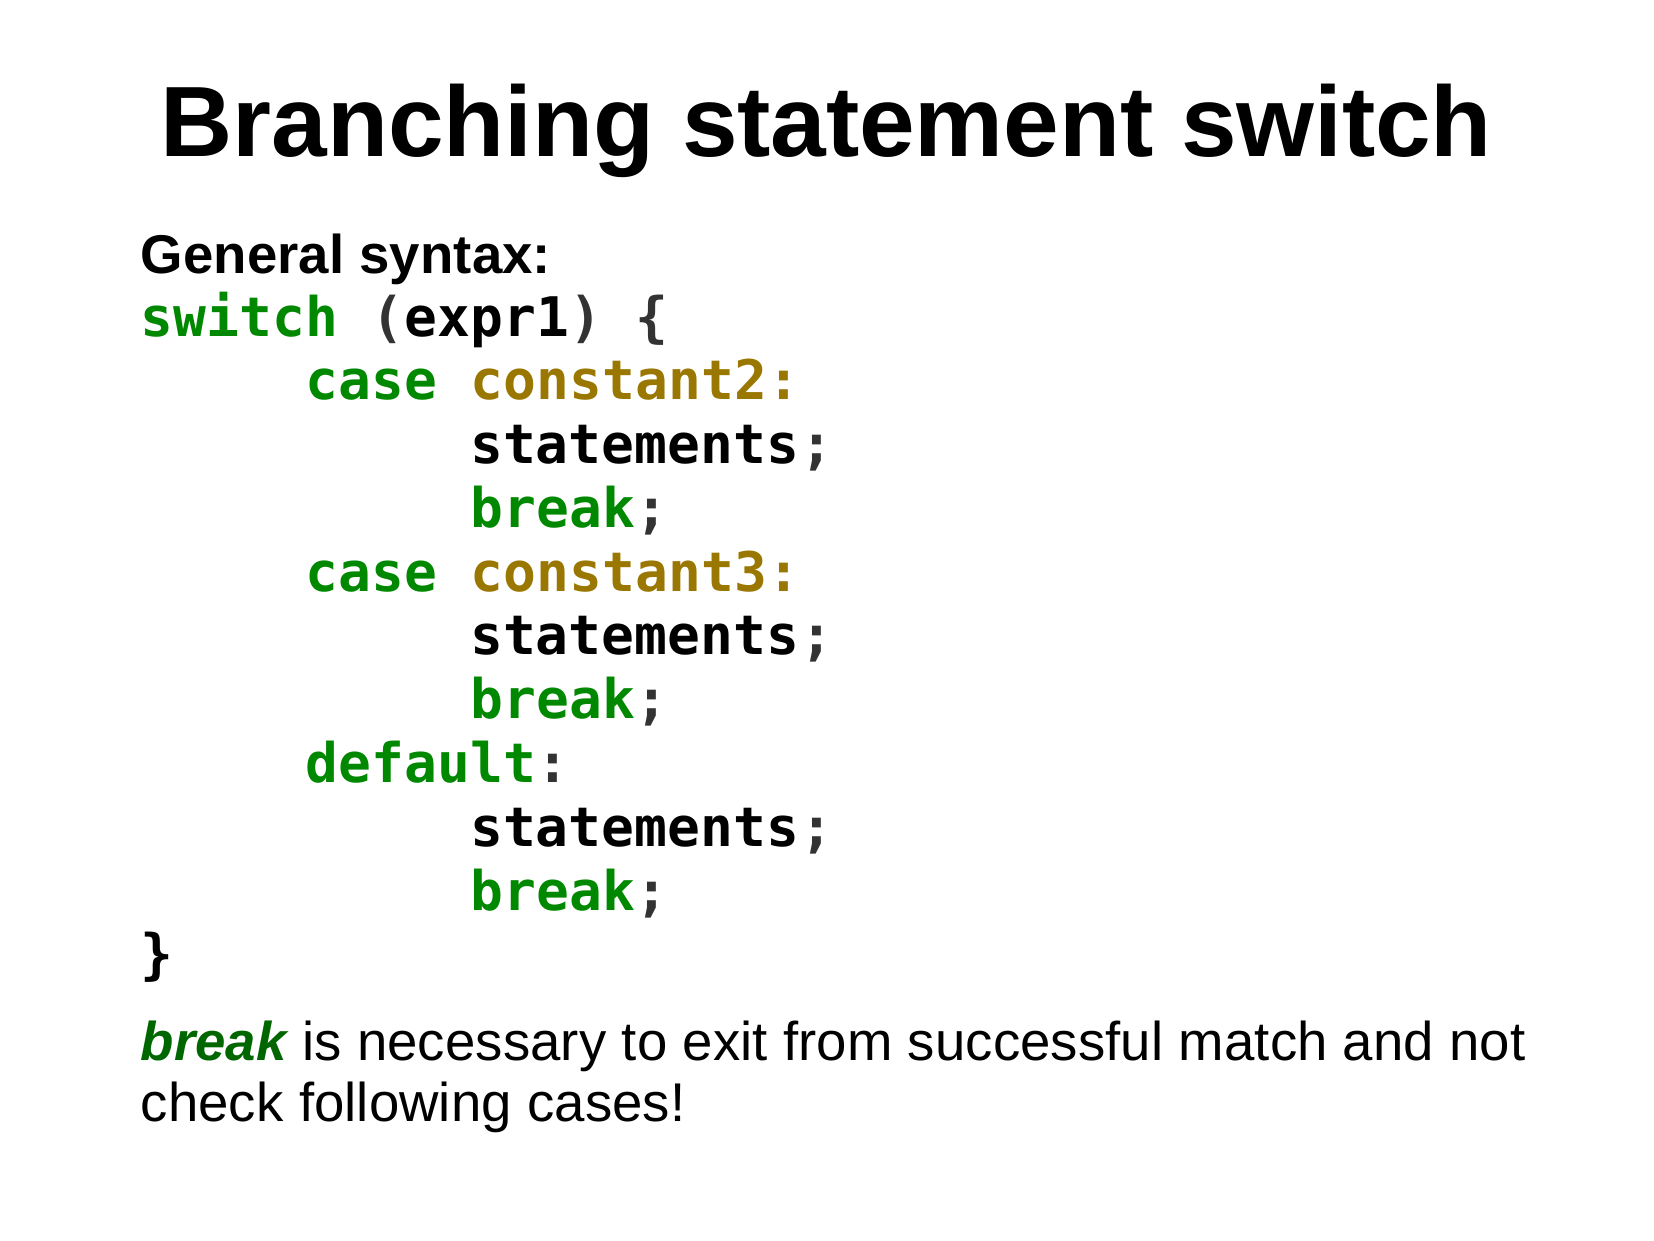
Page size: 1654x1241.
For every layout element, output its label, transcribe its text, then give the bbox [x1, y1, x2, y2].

title Branching statement switch [82, 66, 1571, 179]
list General syntax: switch (expr1) { case constant2: statements; break; case constant3: statements; break; default: statements; break; } break is necessary to exit from successful match and not check following cases! [82, 224, 1560, 1134]
